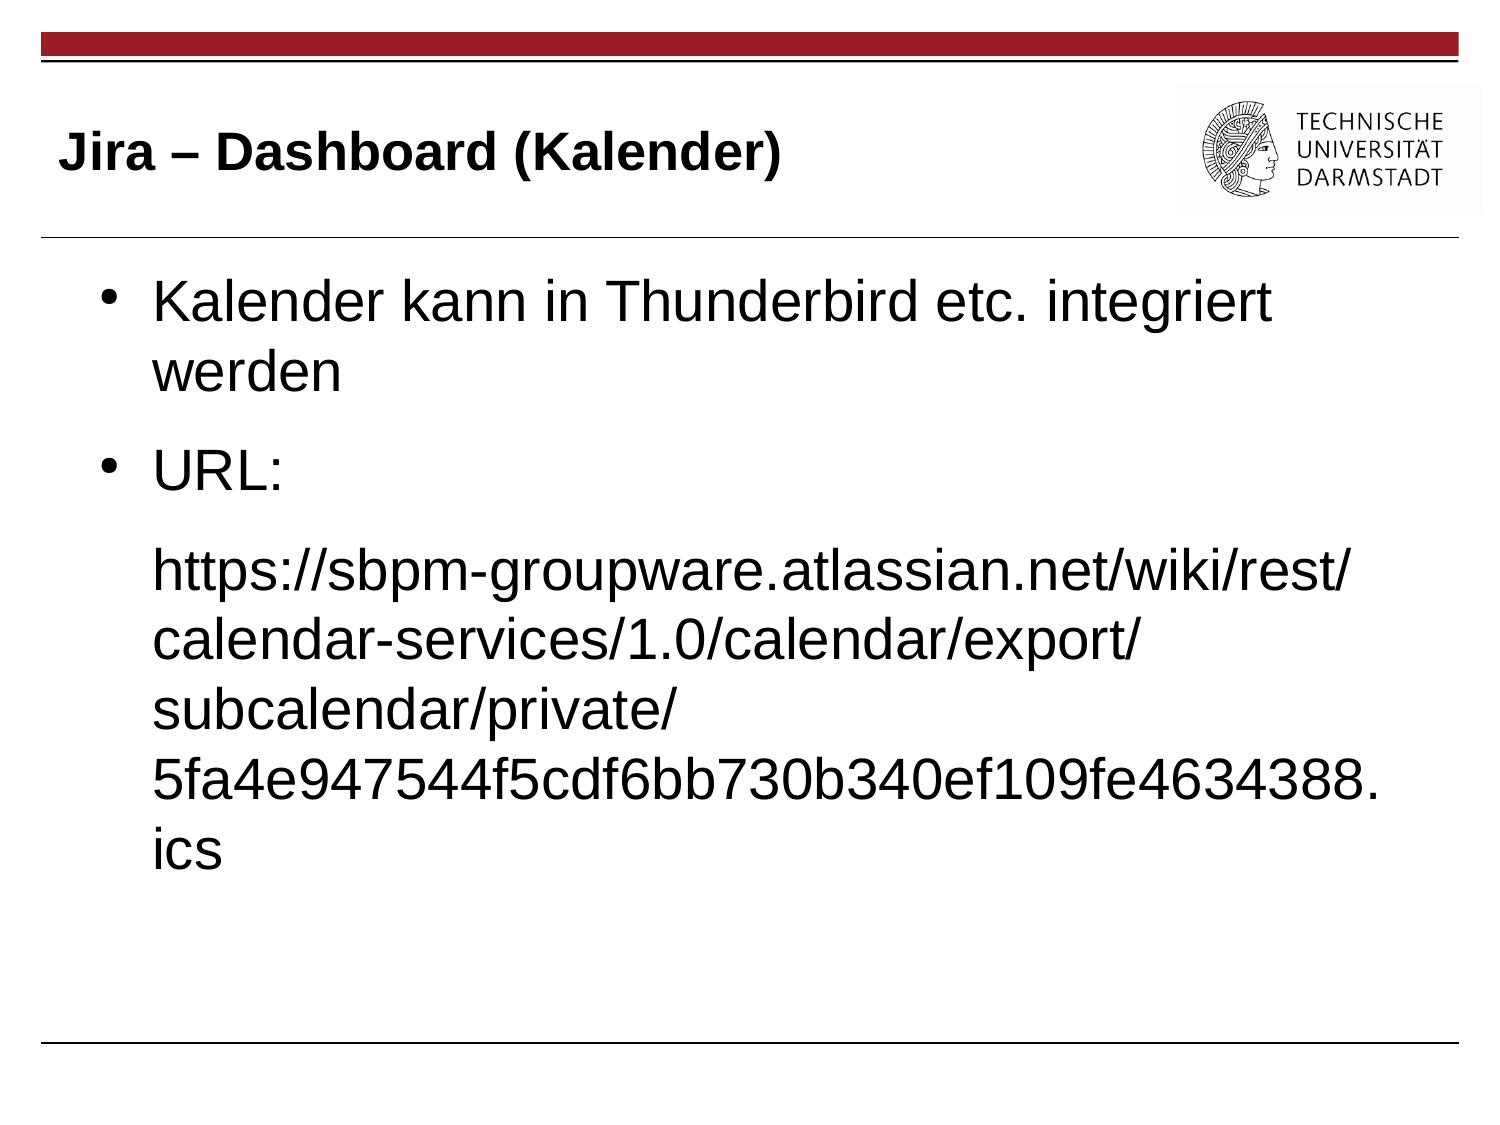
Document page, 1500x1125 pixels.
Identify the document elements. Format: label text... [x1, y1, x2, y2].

text_box Jira – Dashboard (Kalender) [58, 80, 1149, 218]
list Kalender kann in Thunderbird etc. integriert werden URL: https://sbpm-groupware.atlassian.net/wiki/rest/calendar-services/1.0/calendar/export/subcalendar/private/5fa4e947544f5cdf6bb730b340ef109fe4634388.ics [81, 263, 1389, 1036]
picture [1175, 84, 1483, 214]
